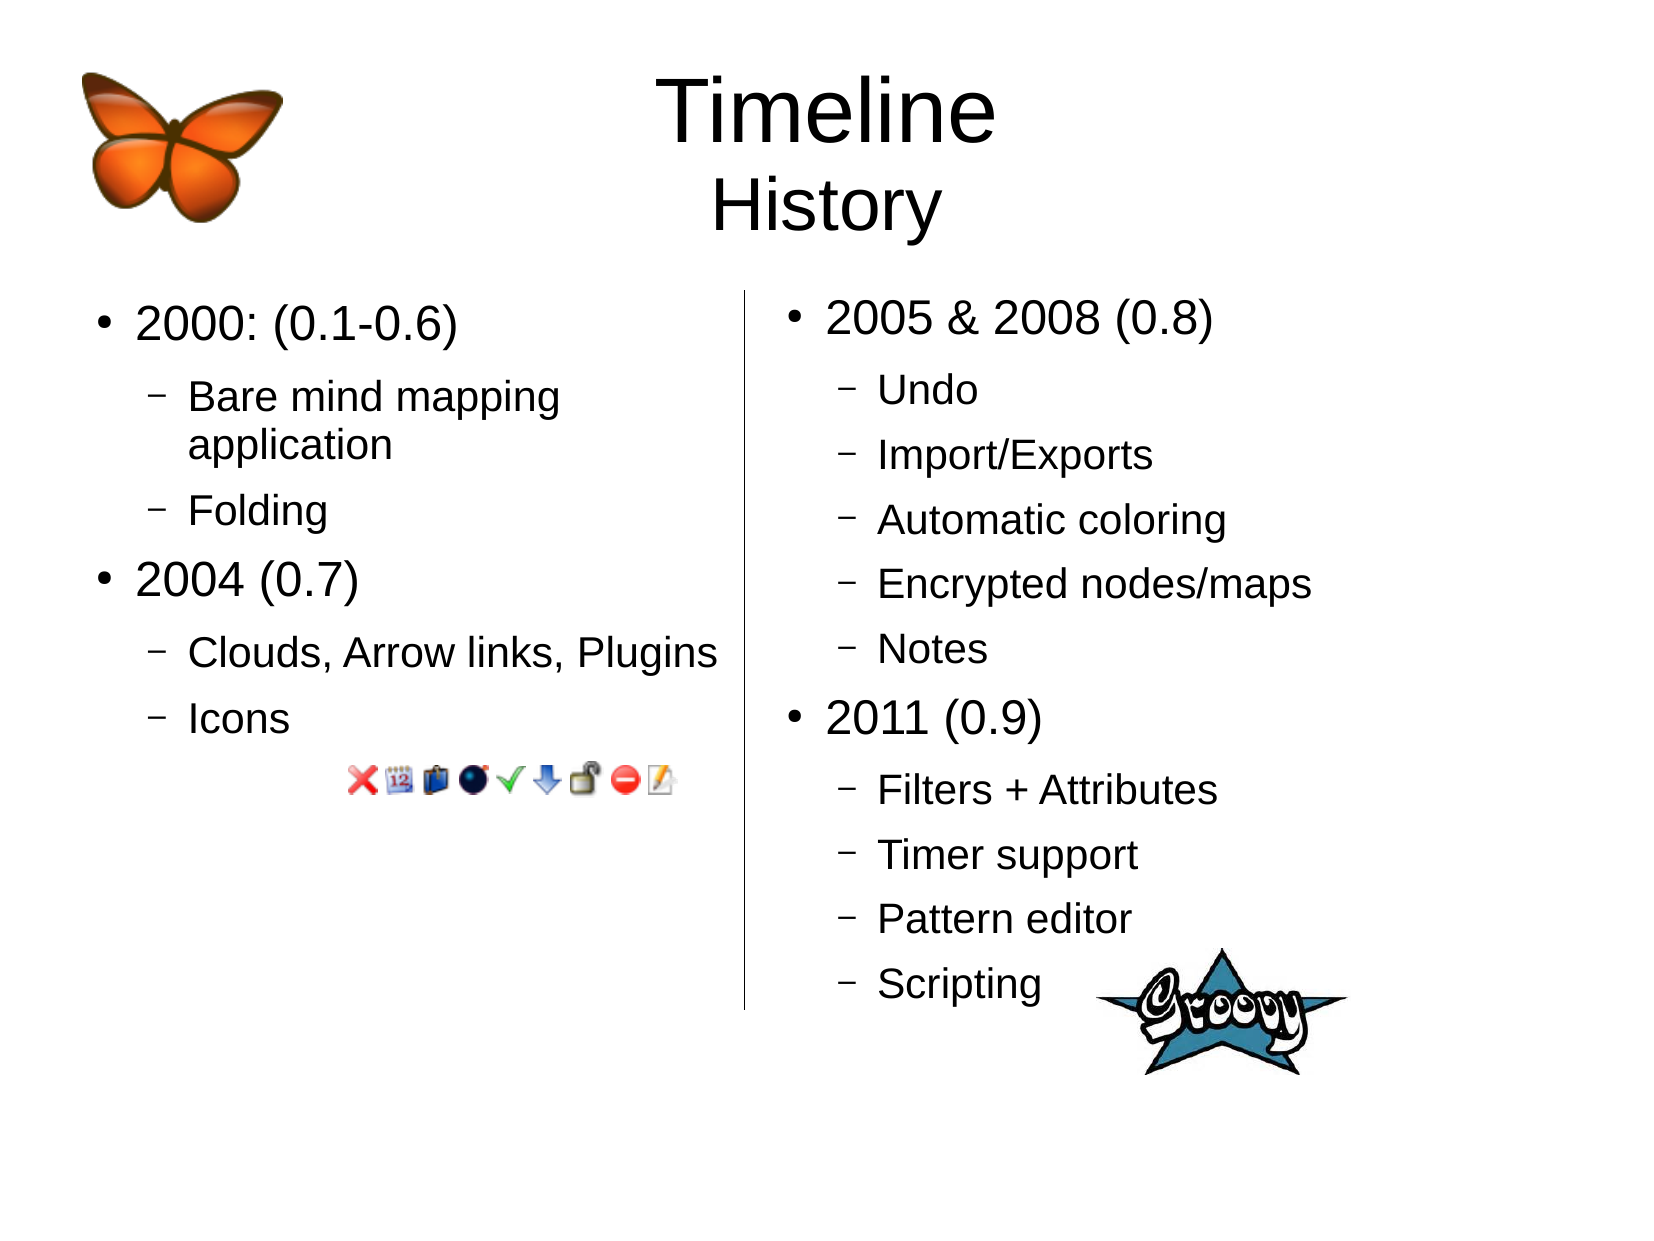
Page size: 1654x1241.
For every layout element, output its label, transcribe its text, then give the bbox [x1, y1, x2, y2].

picture [459, 765, 489, 795]
list 2005 & 2008 (0.8) Undo Import/Exports Automatic coloring Encrypted nodes/maps Notes 2011 (0.9) Filters + Attributes Timer support Pattern editor Scripting [773, 290, 1518, 1010]
picture [82, 48, 283, 248]
picture [533, 765, 562, 795]
picture [1096, 948, 1351, 1075]
picture [611, 765, 641, 795]
list 2000: (0.1-0.6) Bare mind mapping application Folding 2004 (0.7) Clouds, Arrow links, Plugins Icons [82, 296, 721, 1016]
picture [648, 765, 678, 795]
picture [348, 765, 378, 795]
title Timeline History [295, 49, 1359, 257]
picture [422, 765, 452, 795]
picture [496, 766, 526, 794]
picture [570, 761, 604, 798]
picture [385, 765, 415, 795]
